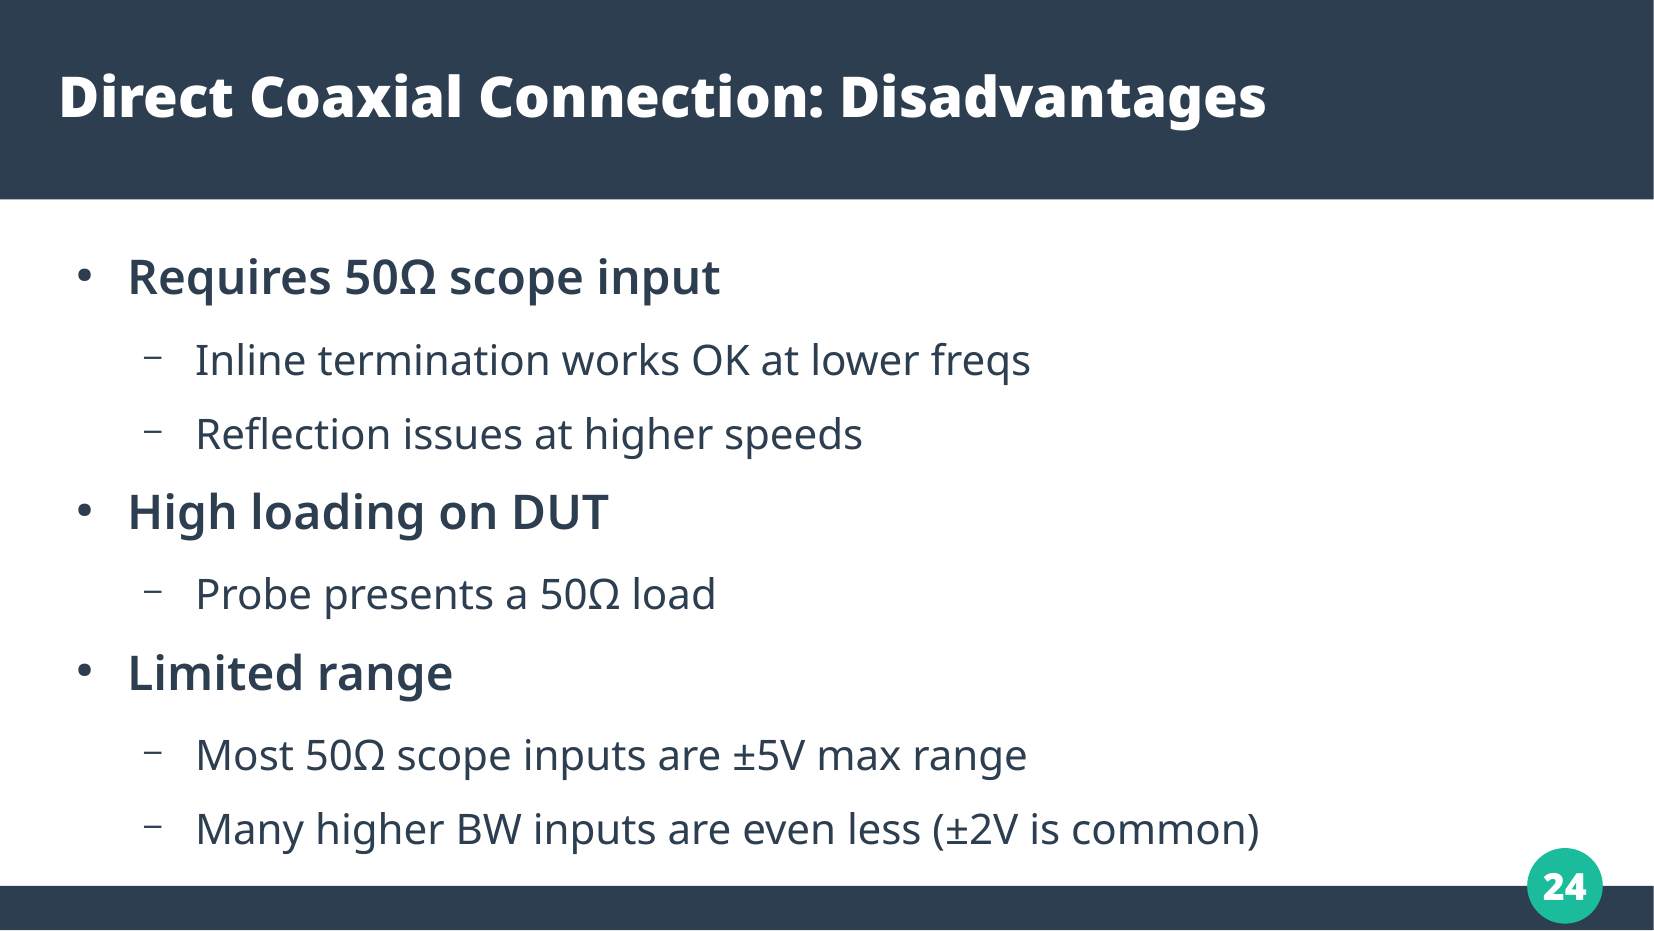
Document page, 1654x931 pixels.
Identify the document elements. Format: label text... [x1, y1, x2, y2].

list Requires 50Ω scope input Inline termination works OK at lower freqs Reflection issues at higher speeds High loading on DUT Probe presents a 50Ω load Limited range Most 50Ω scope inputs are ±5V max range Many higher BW inputs are even less (±2V is common) [59, 243, 1595, 864]
title Direct Coaxial Connection: Disadvantages [59, 37, 1595, 155]
